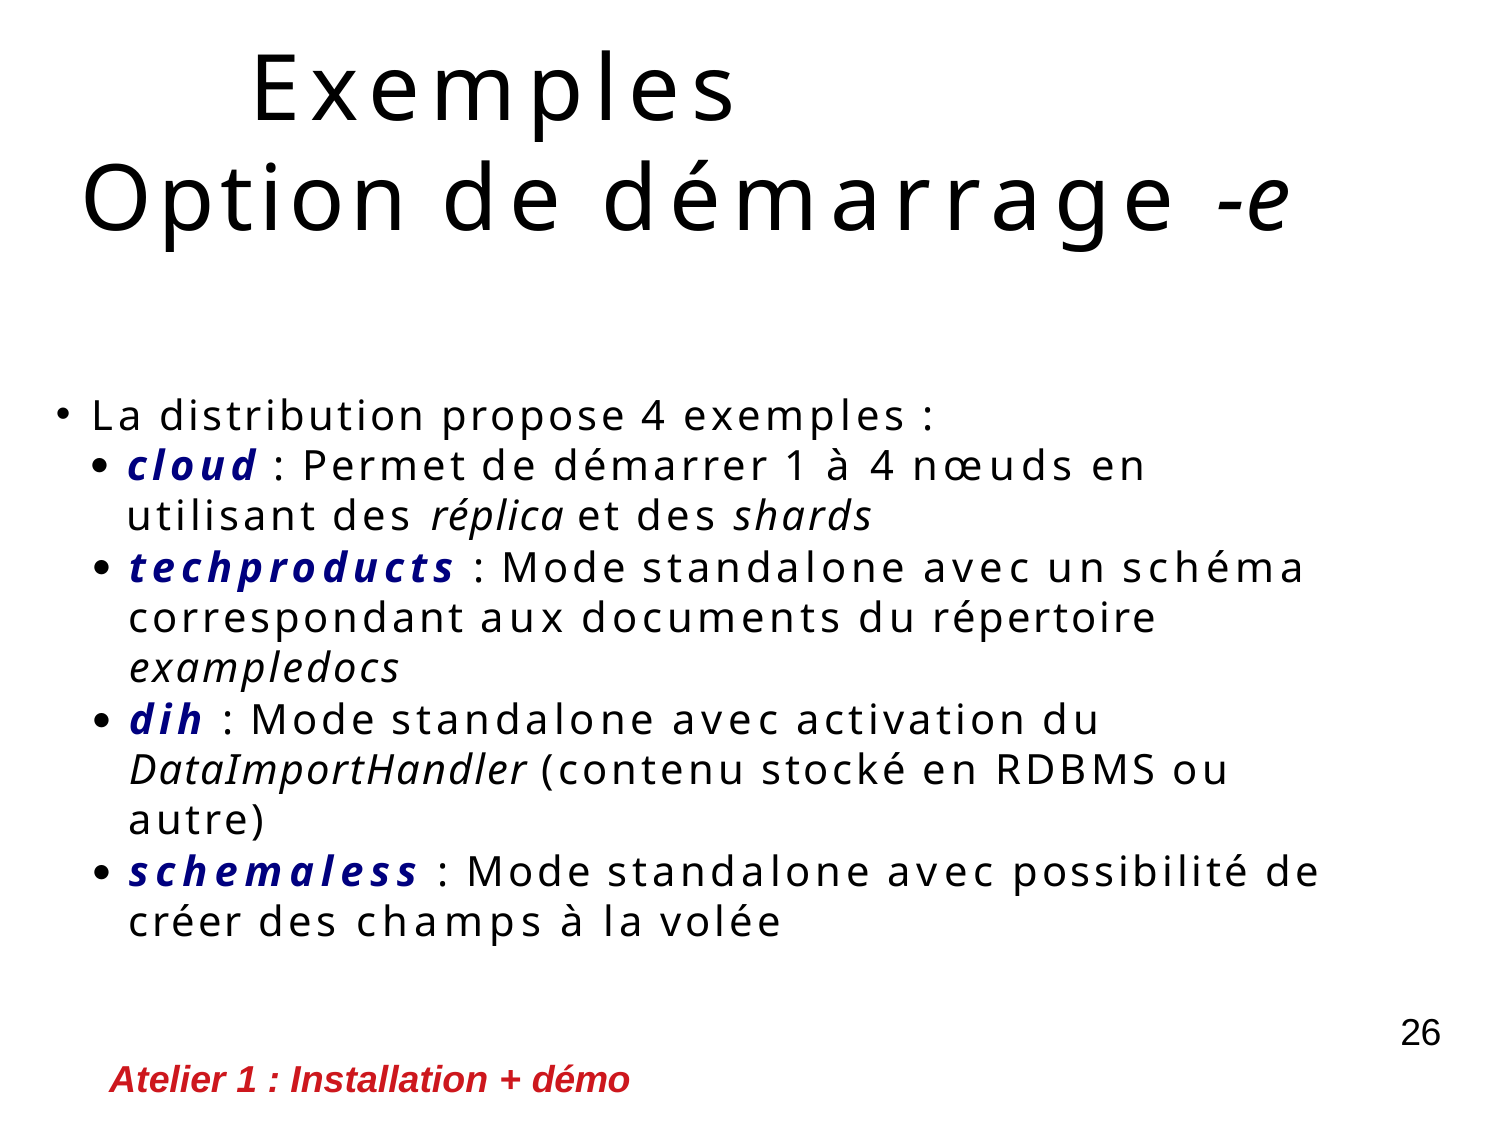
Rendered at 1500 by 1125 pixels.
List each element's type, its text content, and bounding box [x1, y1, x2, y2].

slide_number 26 [1373, 1009, 1451, 1125]
text_box La distribution propose 4 exemples : cloud : Permet de démarrer 1 à 4 nœuds en utilisant des réplica et des shards techproducts : Mode standalone avec un schéma correspondant aux documents du répertoire exampledocs dih : Mode standalone avec activation du DataImportHandler (contenu stocké en RDBMS ou autre) schemaless : Mode standalone avec possibilité de créer des champs à la volée [51, 386, 1329, 946]
title Exemples Option de démarrage -e [0, 26, 1477, 266]
text_box Atelier 1 : Installation + démo [107, 1052, 634, 1101]
